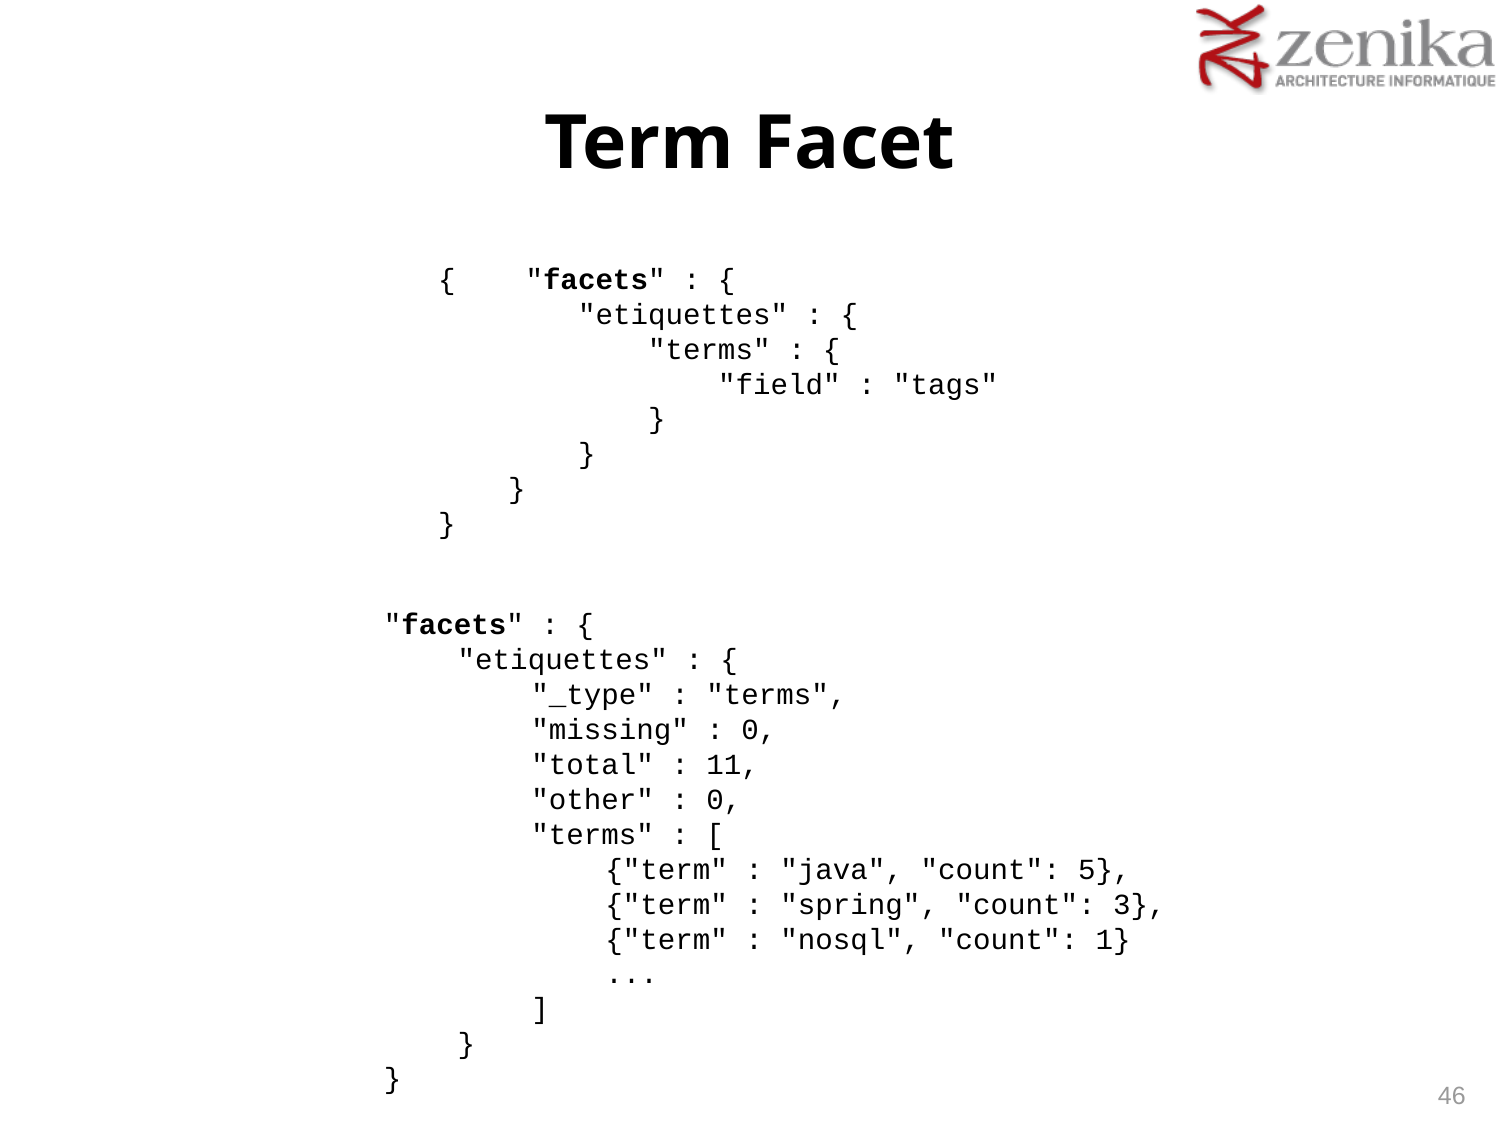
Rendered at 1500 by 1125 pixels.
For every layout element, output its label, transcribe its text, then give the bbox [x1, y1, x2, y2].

picture [1190, 0, 1500, 95]
text_box "facets" : { "etiquettes" : { "_type" : "terms", "missing" : 0, "total" : 11, "other" : 0, "terms" : [ {"term" : "java", "count": 5}, {"term" : "spring", "count": 3}, {"term" : "nosql", "count": 1} ... ] } } [295, 597, 1198, 1075]
text_box Term Facet [75, 29, 1425, 248]
text_box { "facets" : { "etiquettes" : { "terms" : { "field" : "tags" } } } } [423, 252, 1016, 532]
